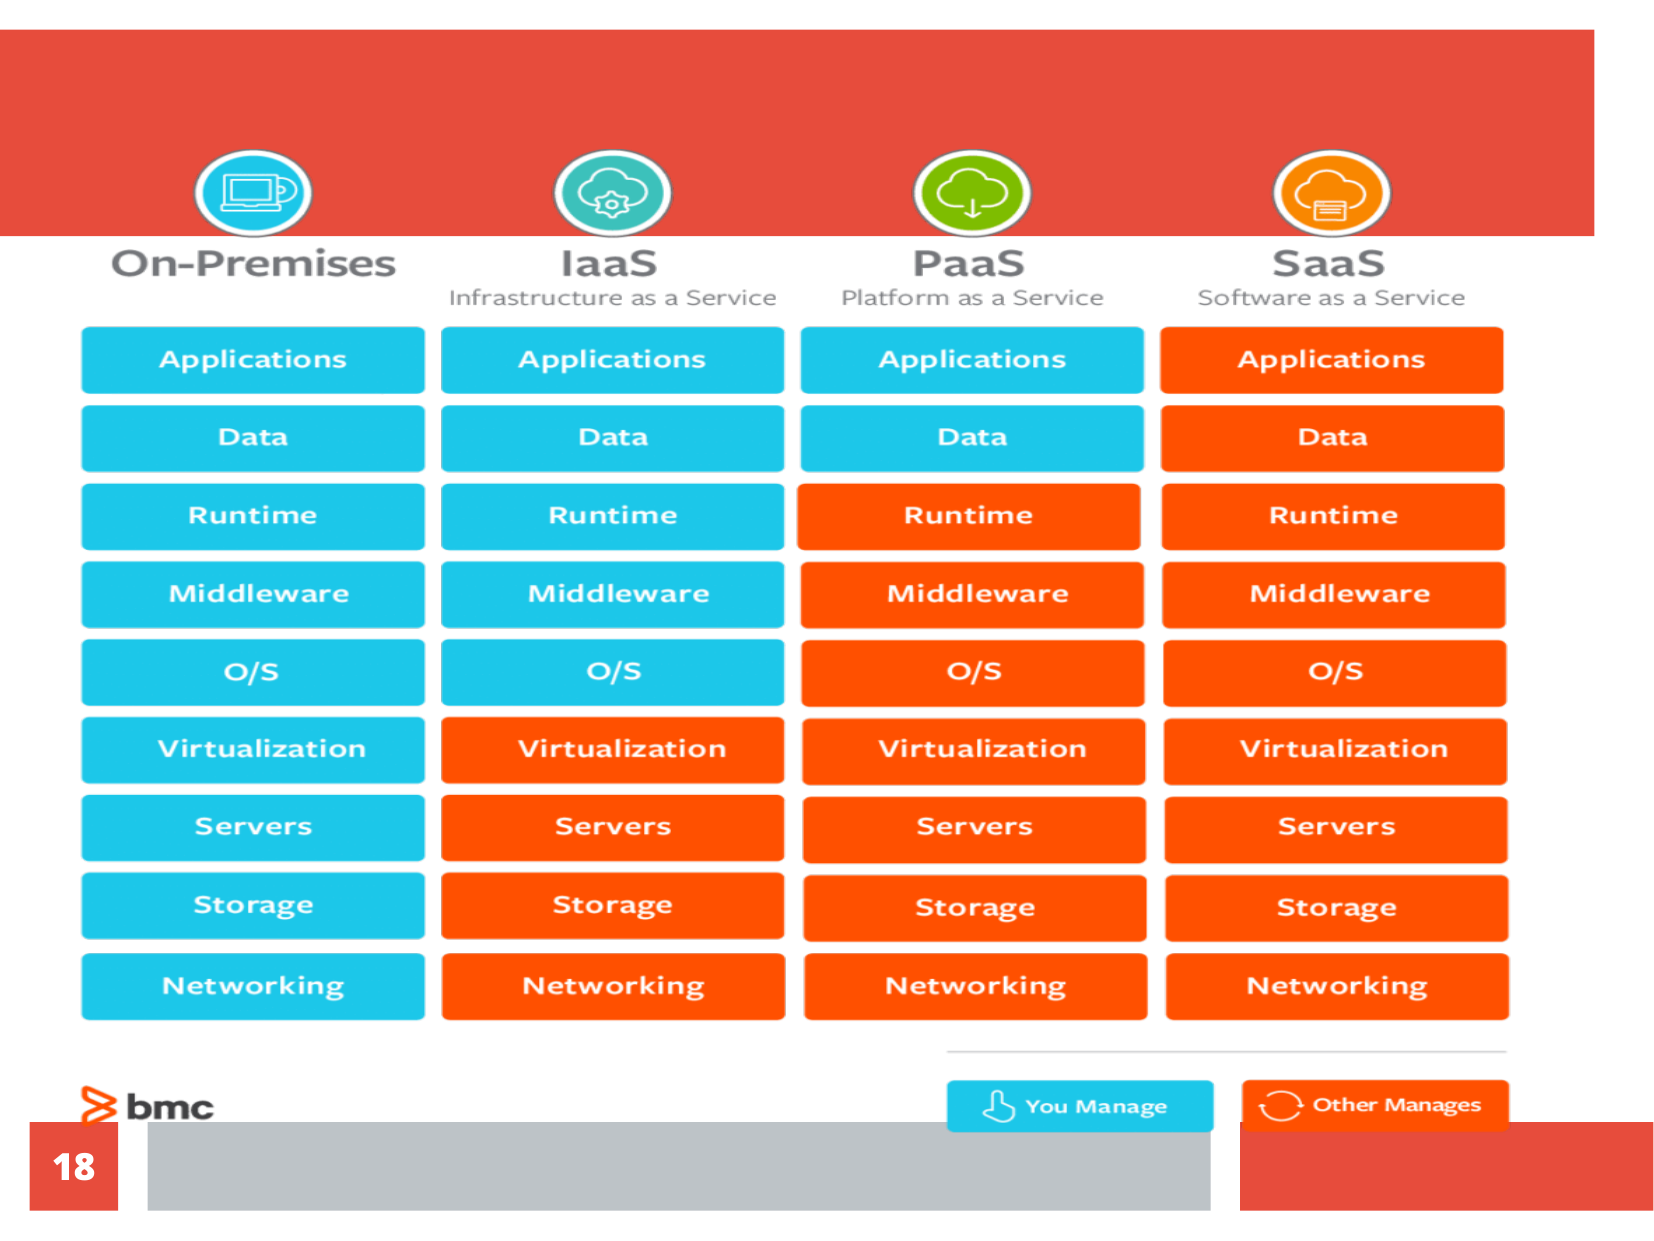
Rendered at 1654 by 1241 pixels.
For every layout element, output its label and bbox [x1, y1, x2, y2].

picture [79, 149, 1512, 1134]
